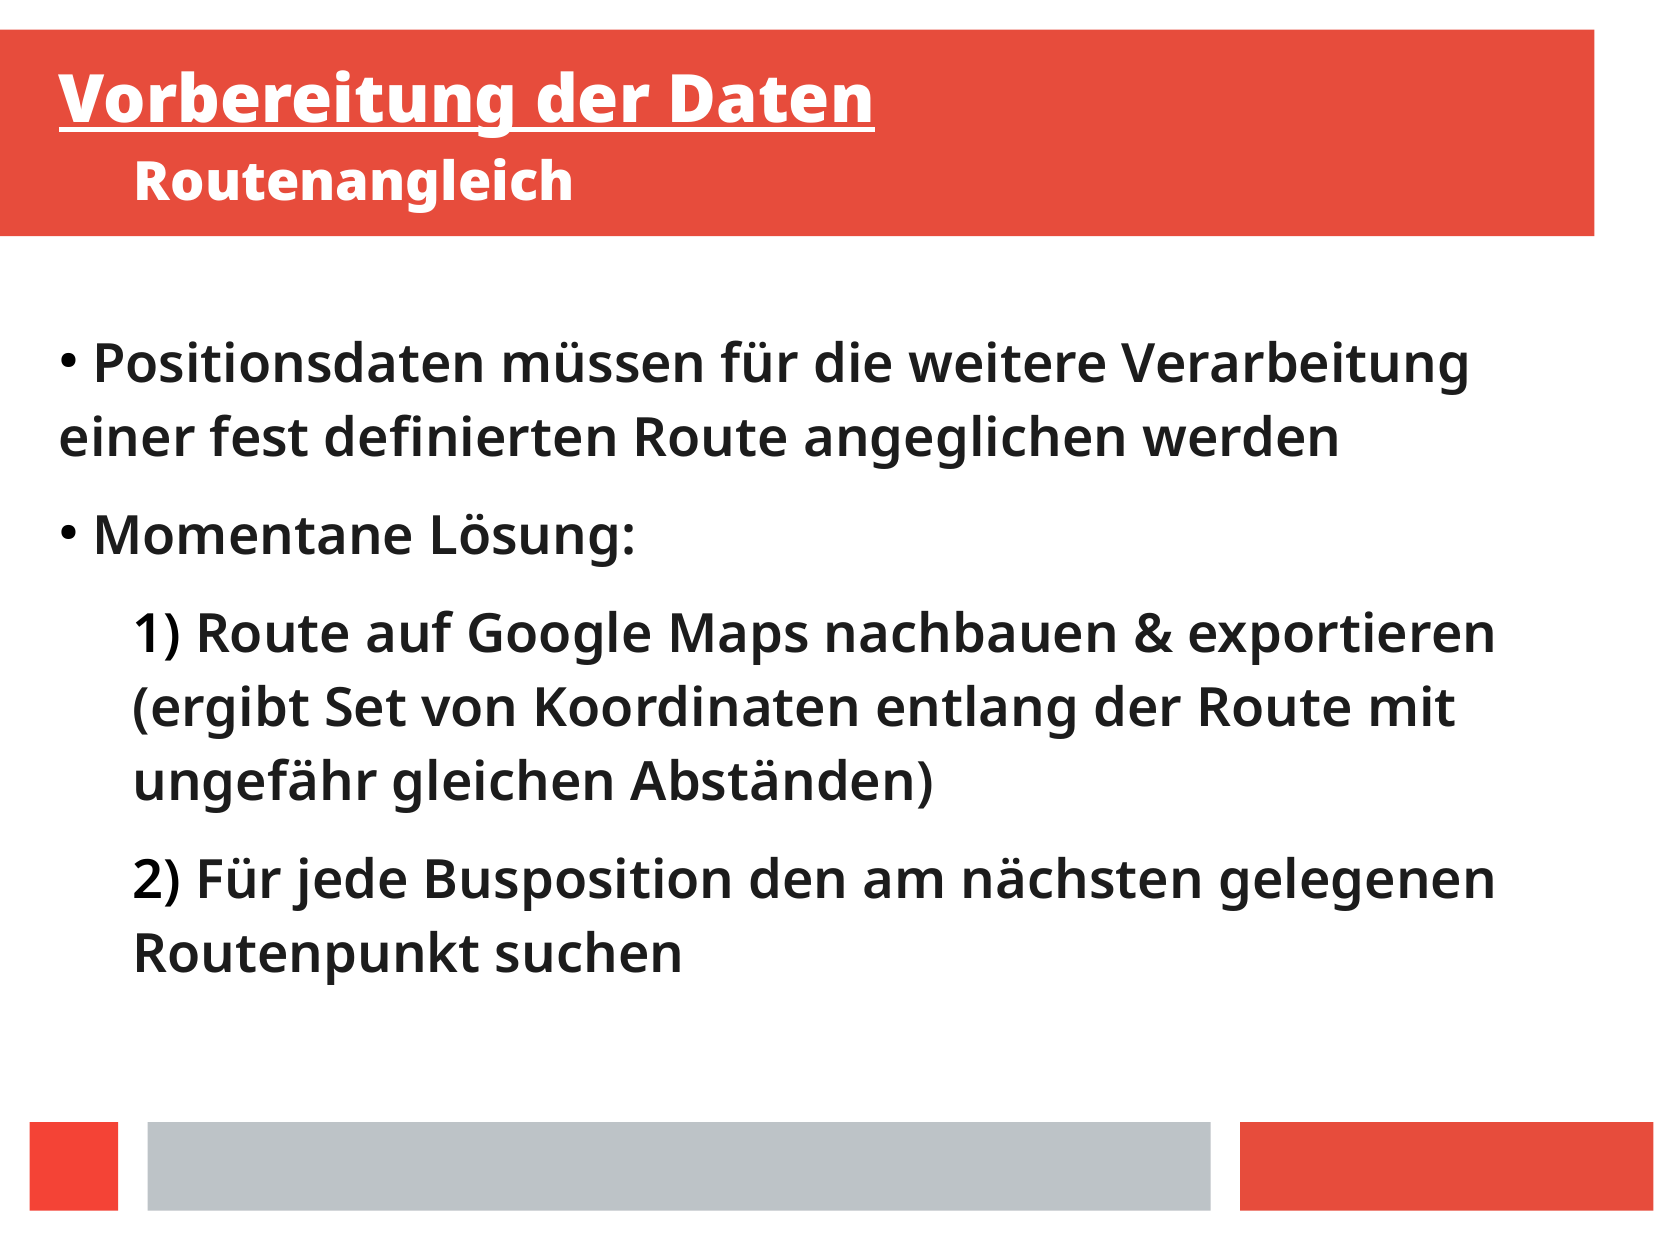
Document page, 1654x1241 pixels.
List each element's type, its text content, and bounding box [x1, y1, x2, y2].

list Positionsdaten müssen für die weitere Verarbeitung einer fest definierten Route angeglichen werden Momentane Lösung: Route auf Google Maps nachbauen & exportieren (ergibt Set von Koordinaten entlang der Route mit ungefähr gleichen Abständen) Für jede Busposition den am nächsten gelegenen Routenpunkt suchen [59, 324, 1565, 1093]
title Vorbereitung der Daten Routenangleich [59, 51, 1595, 215]
